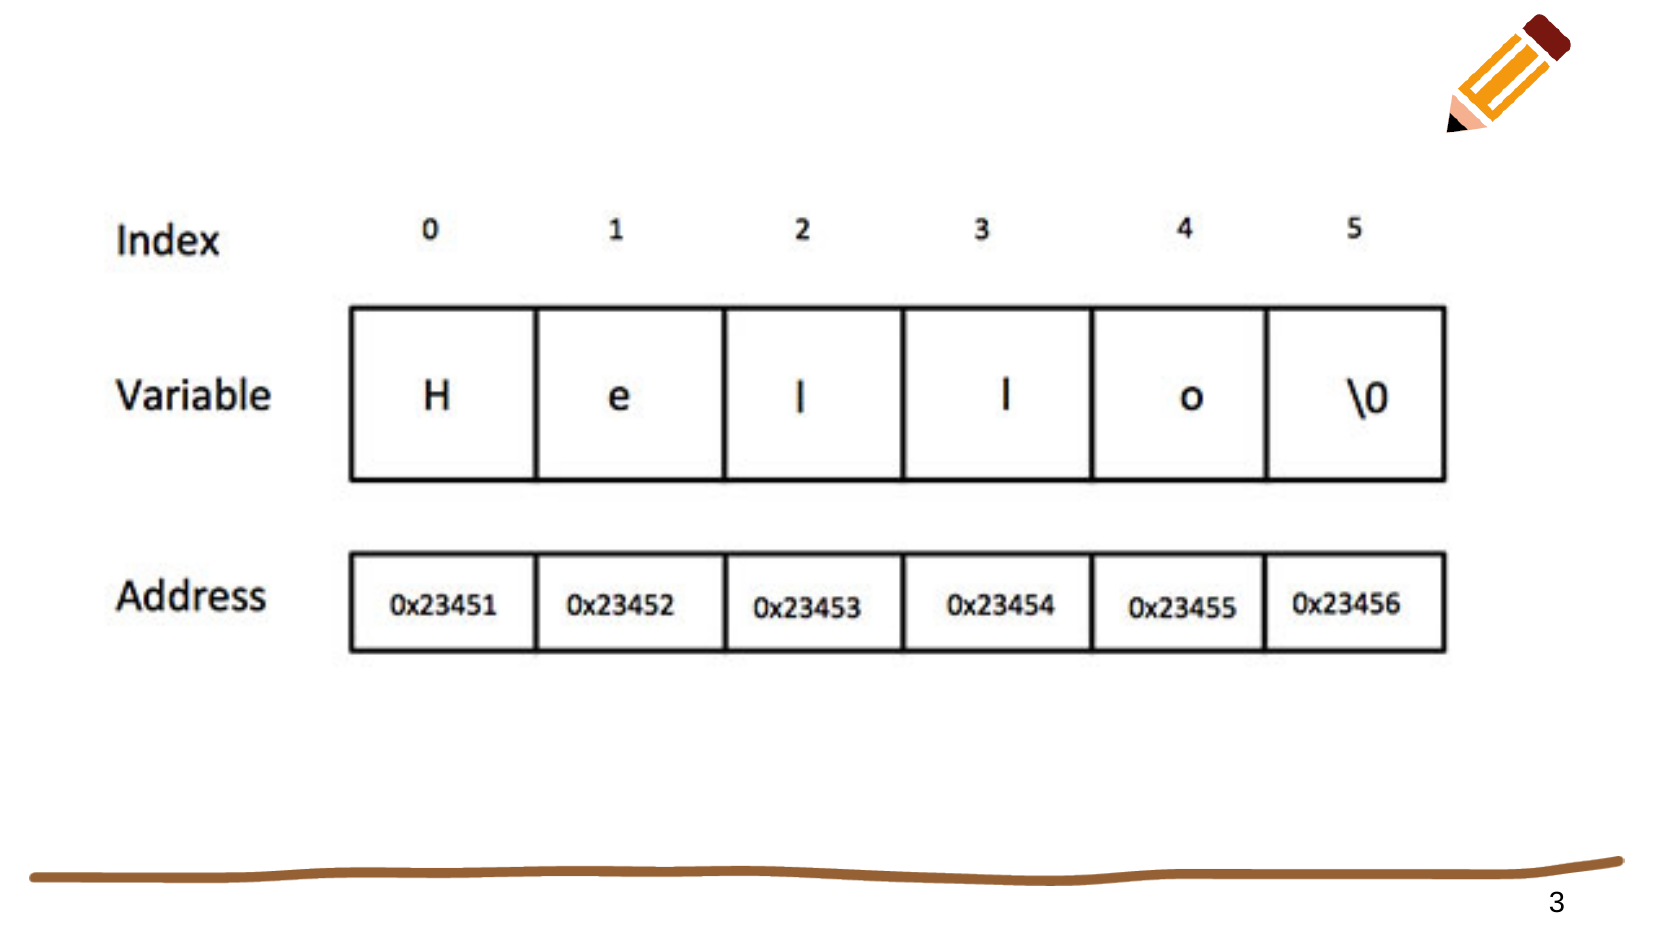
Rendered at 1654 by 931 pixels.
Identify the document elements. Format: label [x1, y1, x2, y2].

picture [1446, 14, 1571, 133]
picture [29, 856, 1625, 886]
picture [85, 190, 1535, 686]
